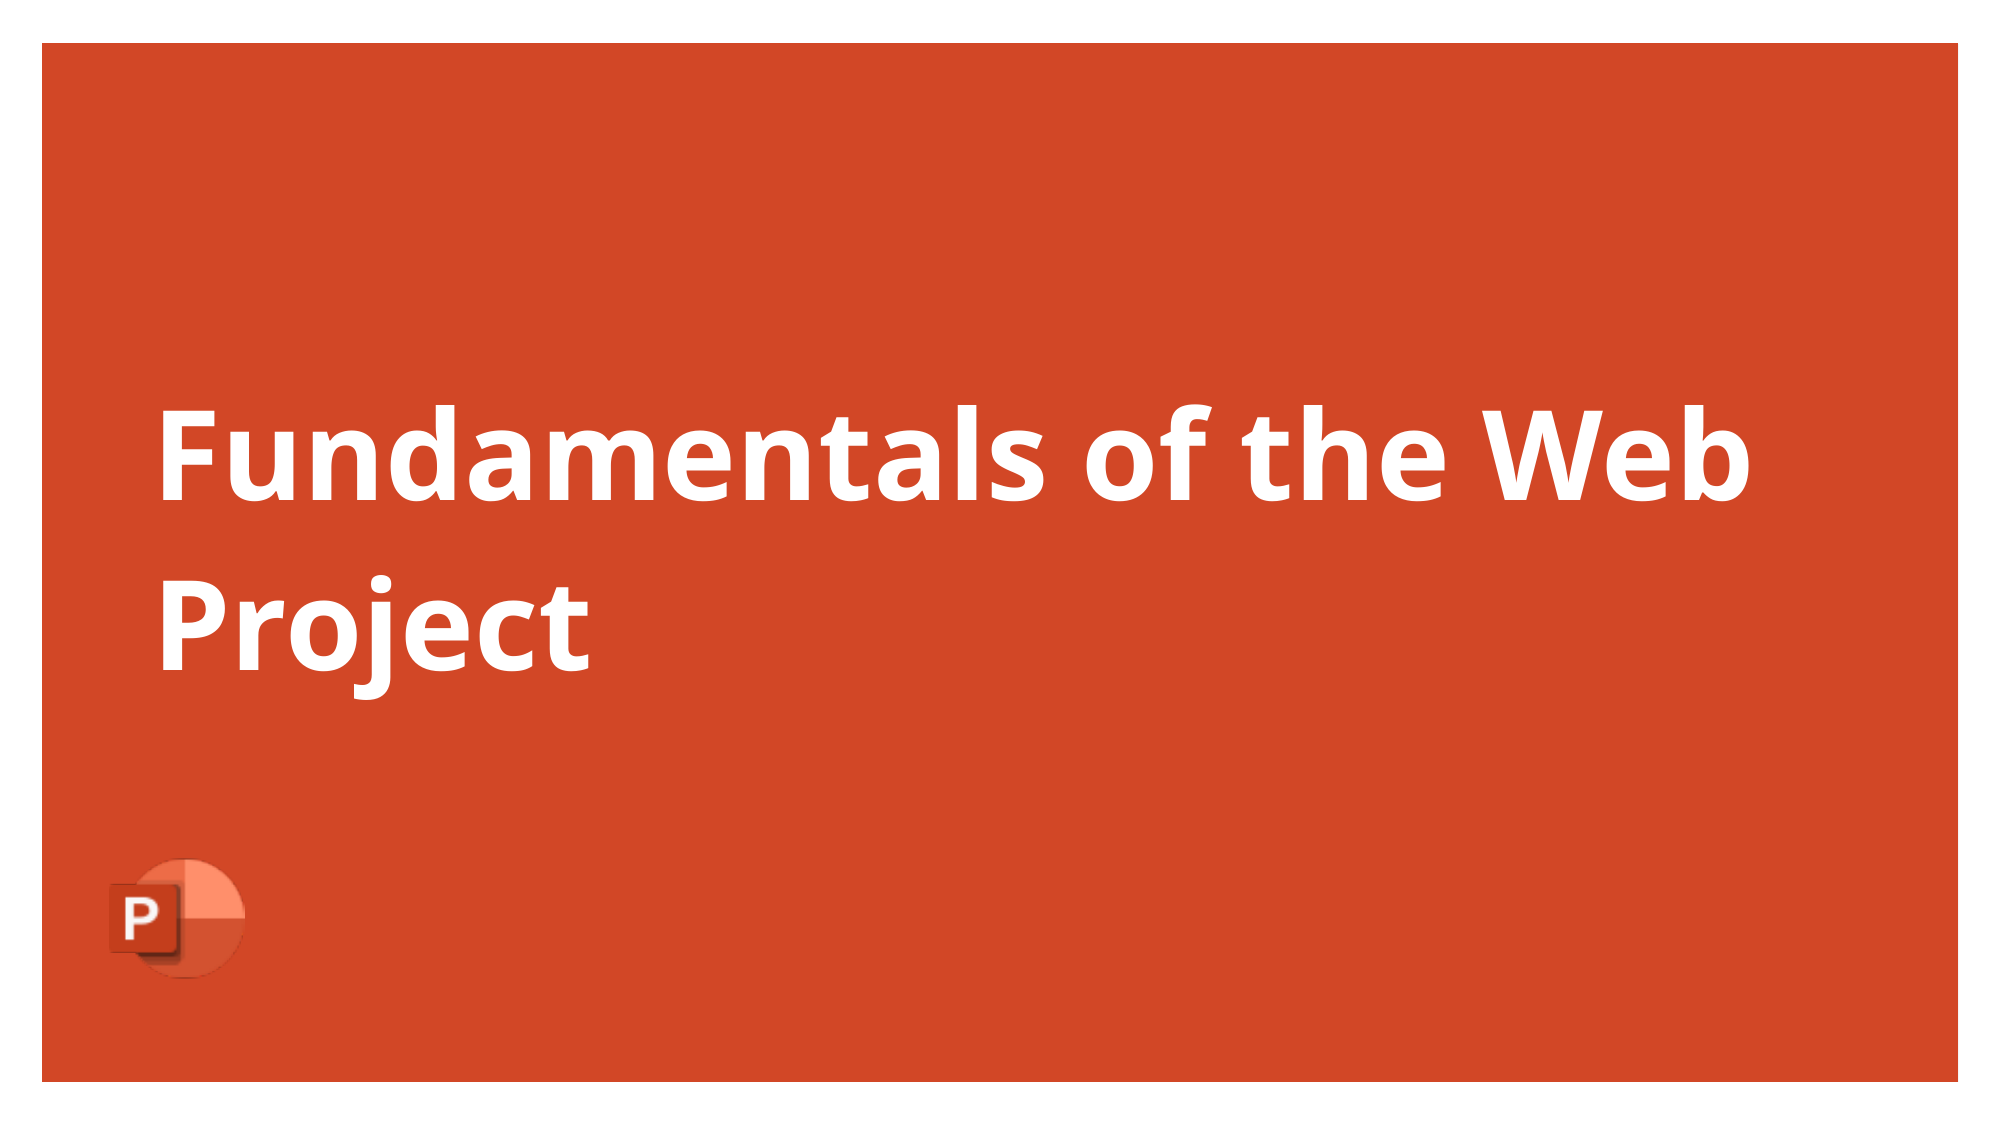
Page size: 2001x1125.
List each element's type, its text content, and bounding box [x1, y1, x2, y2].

title Fundamentals of the Web Project [137, 190, 1951, 883]
picture [109, 851, 245, 987]
